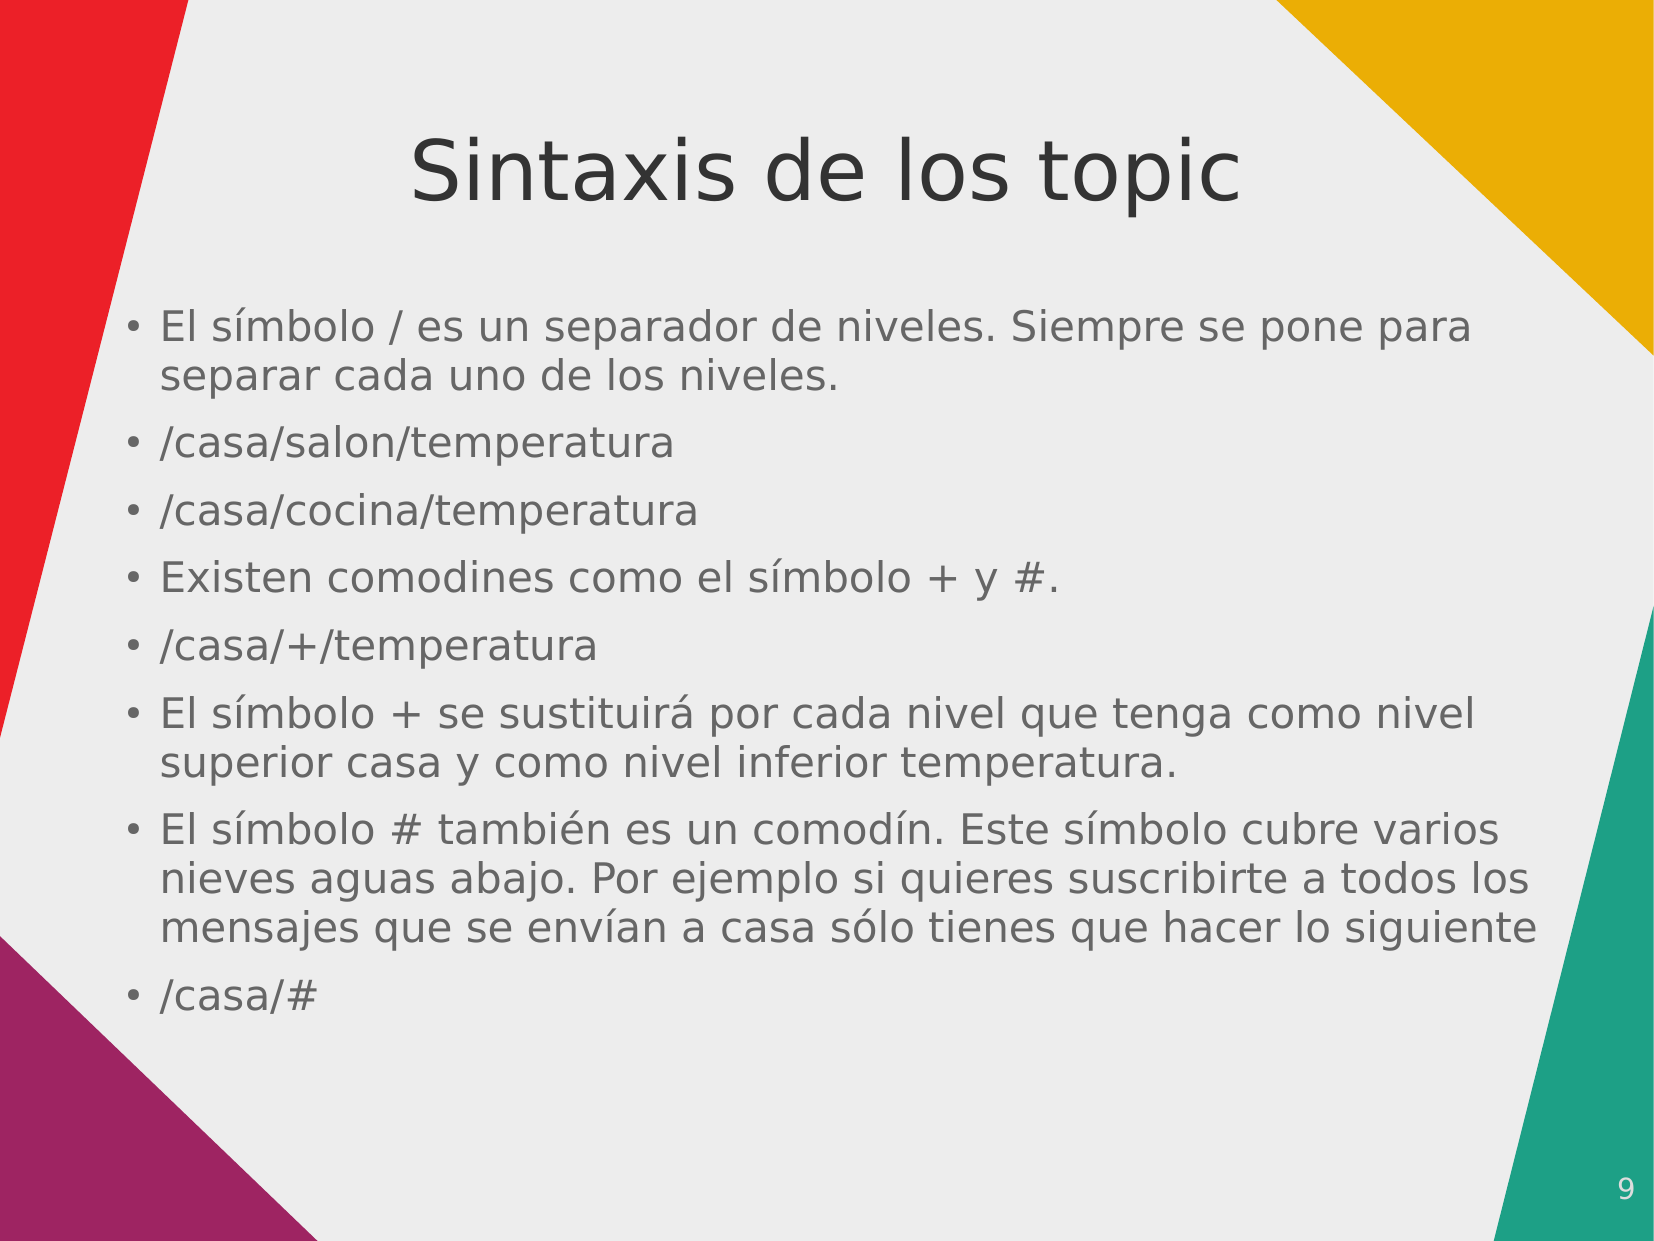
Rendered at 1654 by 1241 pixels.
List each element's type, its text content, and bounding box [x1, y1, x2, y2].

title Sintaxis de los topic [114, 73, 1539, 271]
list El símbolo / es un separador de niveles. Siempre se pone para separar cada uno de los niveles. /casa/salon/temperatura /casa/cocina/temperatura Existen comodines como el símbolo + y #. /casa/+/temperatura El símbolo + se sustituirá por cada nivel que tenga como nivel superior casa y como nivel inferior temperatura. El símbolo # también es un comodín. Este símbolo cubre varios nieves aguas abajo. Por ejemplo si quieres suscribirte a todos los mensajes que se envían a casa sólo tienes que hacer lo siguiente /casa/# [114, 302, 1539, 1033]
